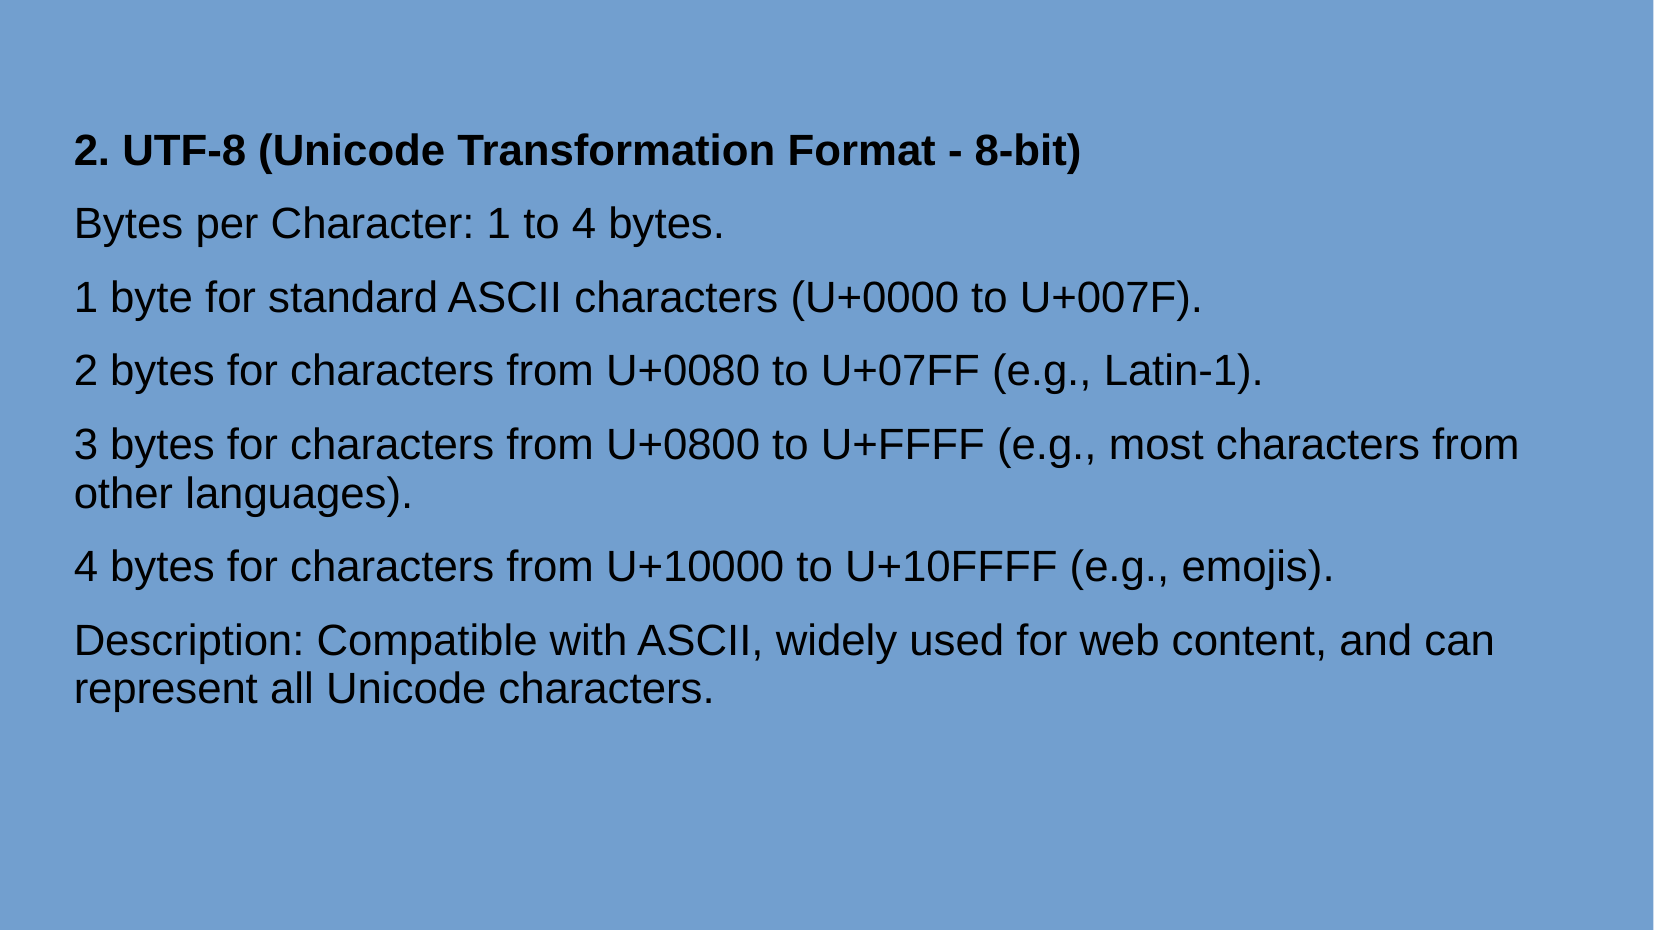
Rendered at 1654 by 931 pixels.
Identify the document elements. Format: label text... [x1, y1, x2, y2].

text_box 2. UTF-8 (Unicode Transformation Format - 8-bit) Bytes per Character: 1 to 4 bytes. 1 byte for standard ASCII characters (U+0000 to U+007F). 2 bytes for characters from U+0080 to U+07FF (e.g., Latin-1). 3 bytes for characters from U+0800 to U+FFFF (e.g., most characters from other languages). 4 bytes for characters from U+10000 to U+10FFFF (e.g., emojis). Description: Compatible with ASCII, widely used for web content, and can represent all Unicode characters. [59, 118, 1625, 795]
